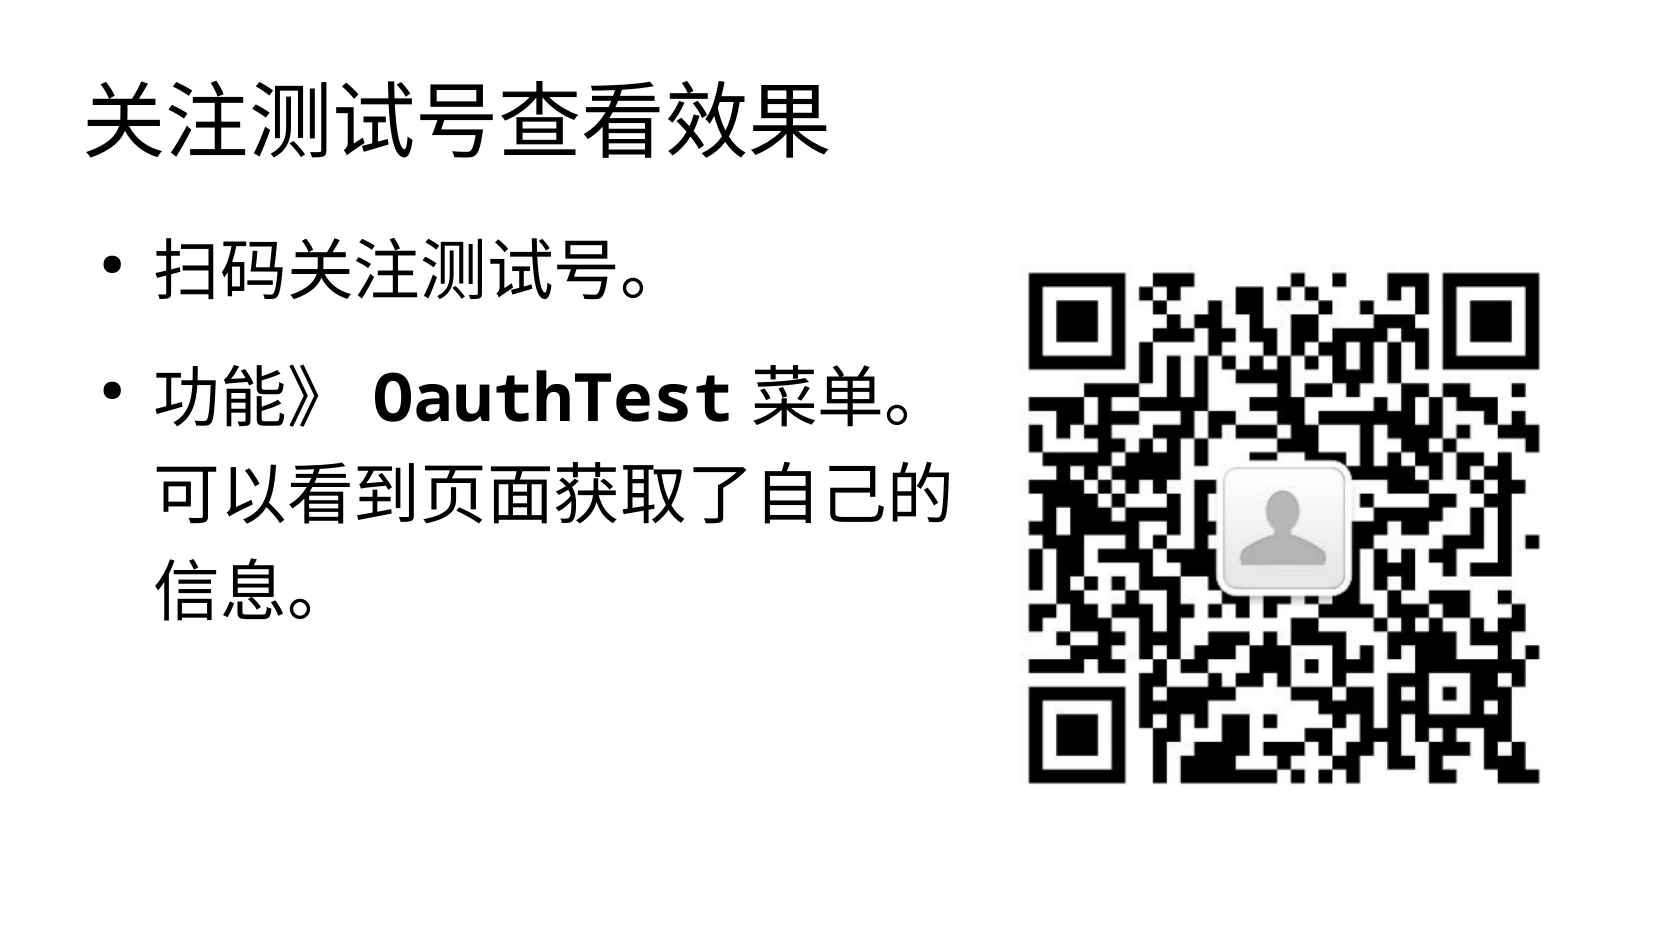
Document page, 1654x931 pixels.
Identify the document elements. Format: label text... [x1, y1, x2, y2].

list 扫码关注测试号。 功能》OauthTest菜单。可以看到页面获取了自己的信息。 [82, 217, 1004, 848]
picture [968, 236, 1606, 815]
title 关注测试号查看效果 [82, 37, 1571, 193]
